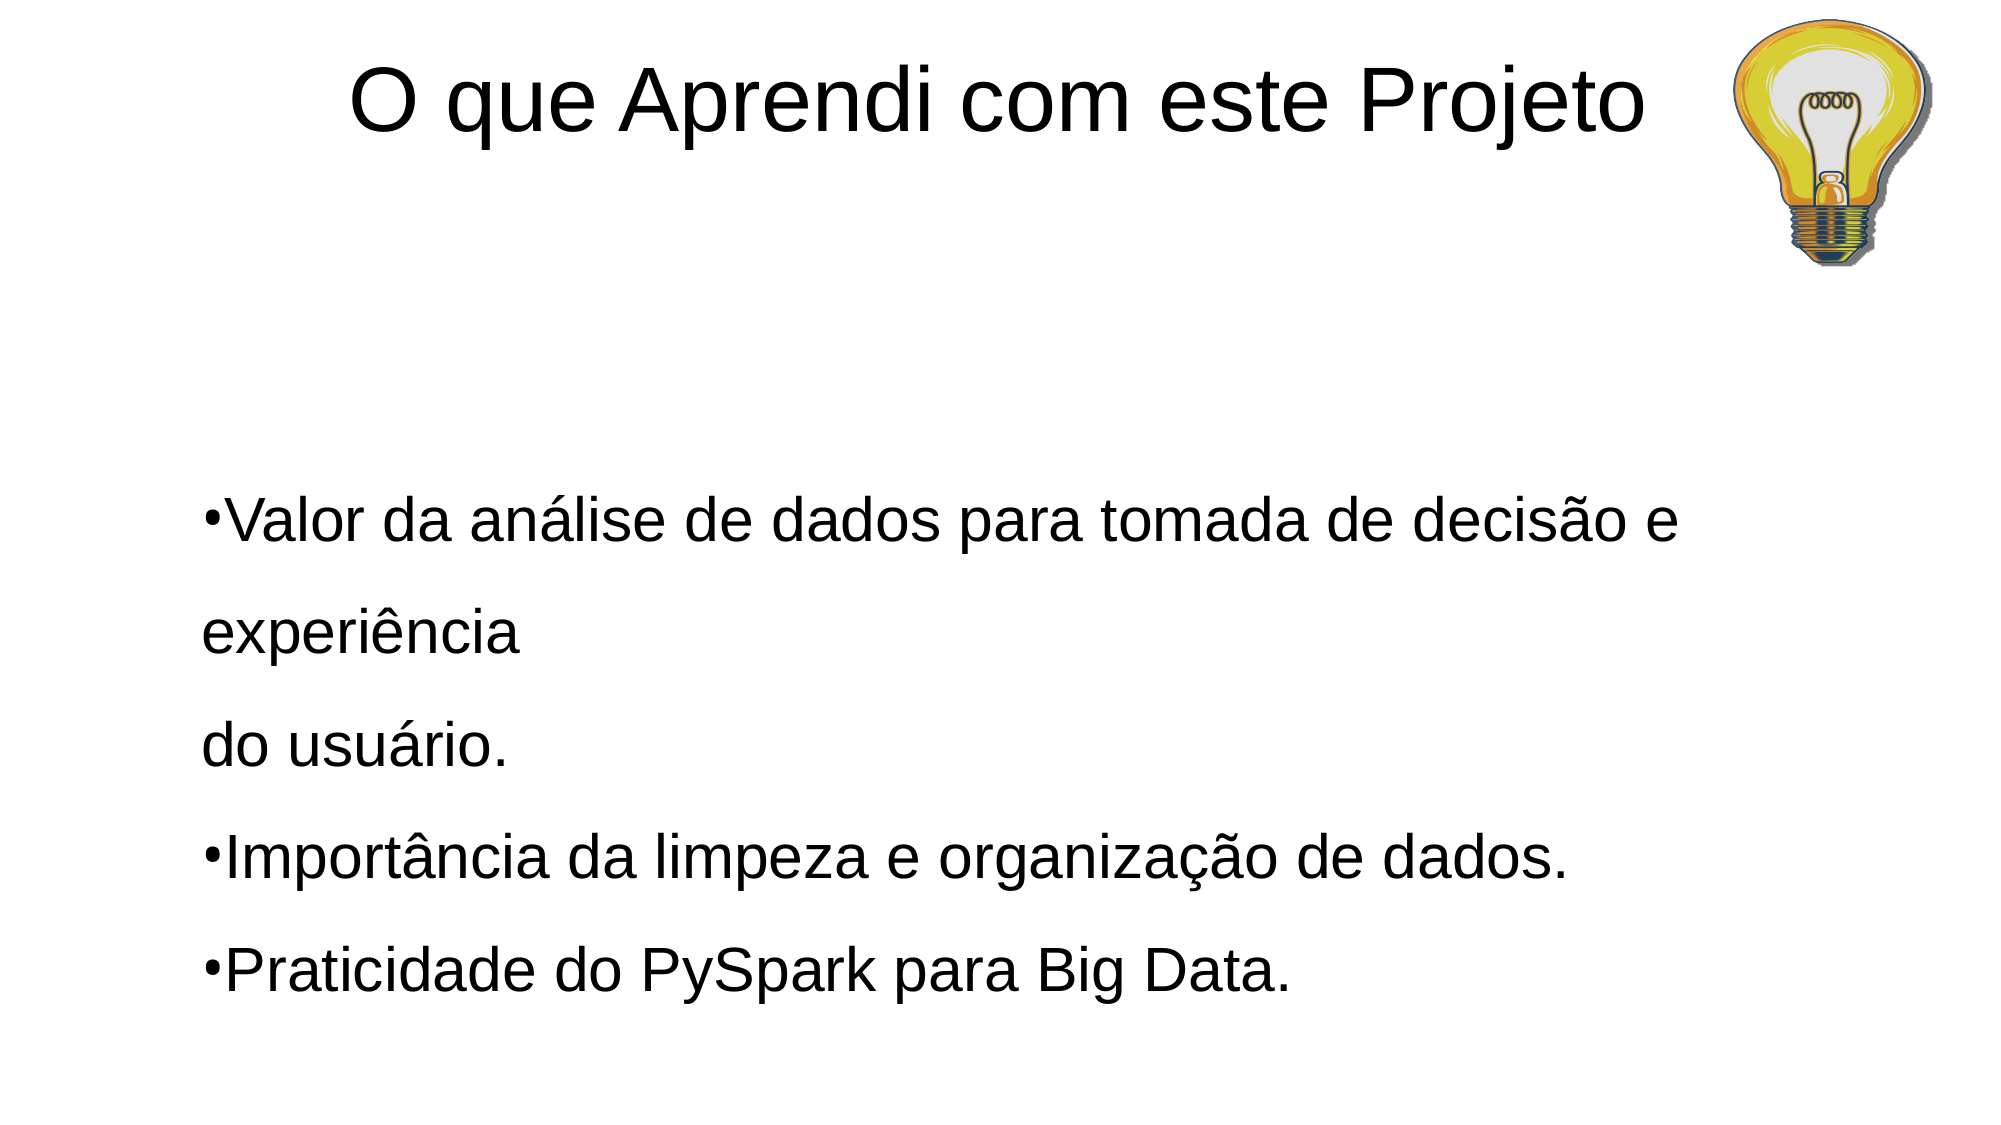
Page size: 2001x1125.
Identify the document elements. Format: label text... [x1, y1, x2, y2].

picture [1733, 19, 1926, 264]
list Valor da análise de dados para tomada de decisão e experiência do usuário. Importância da limpeza e organização de dados. Praticidade do PySpark para Big Data. [36, 494, 1961, 951]
title O que Aprendi com este Projeto [328, 0, 1670, 205]
